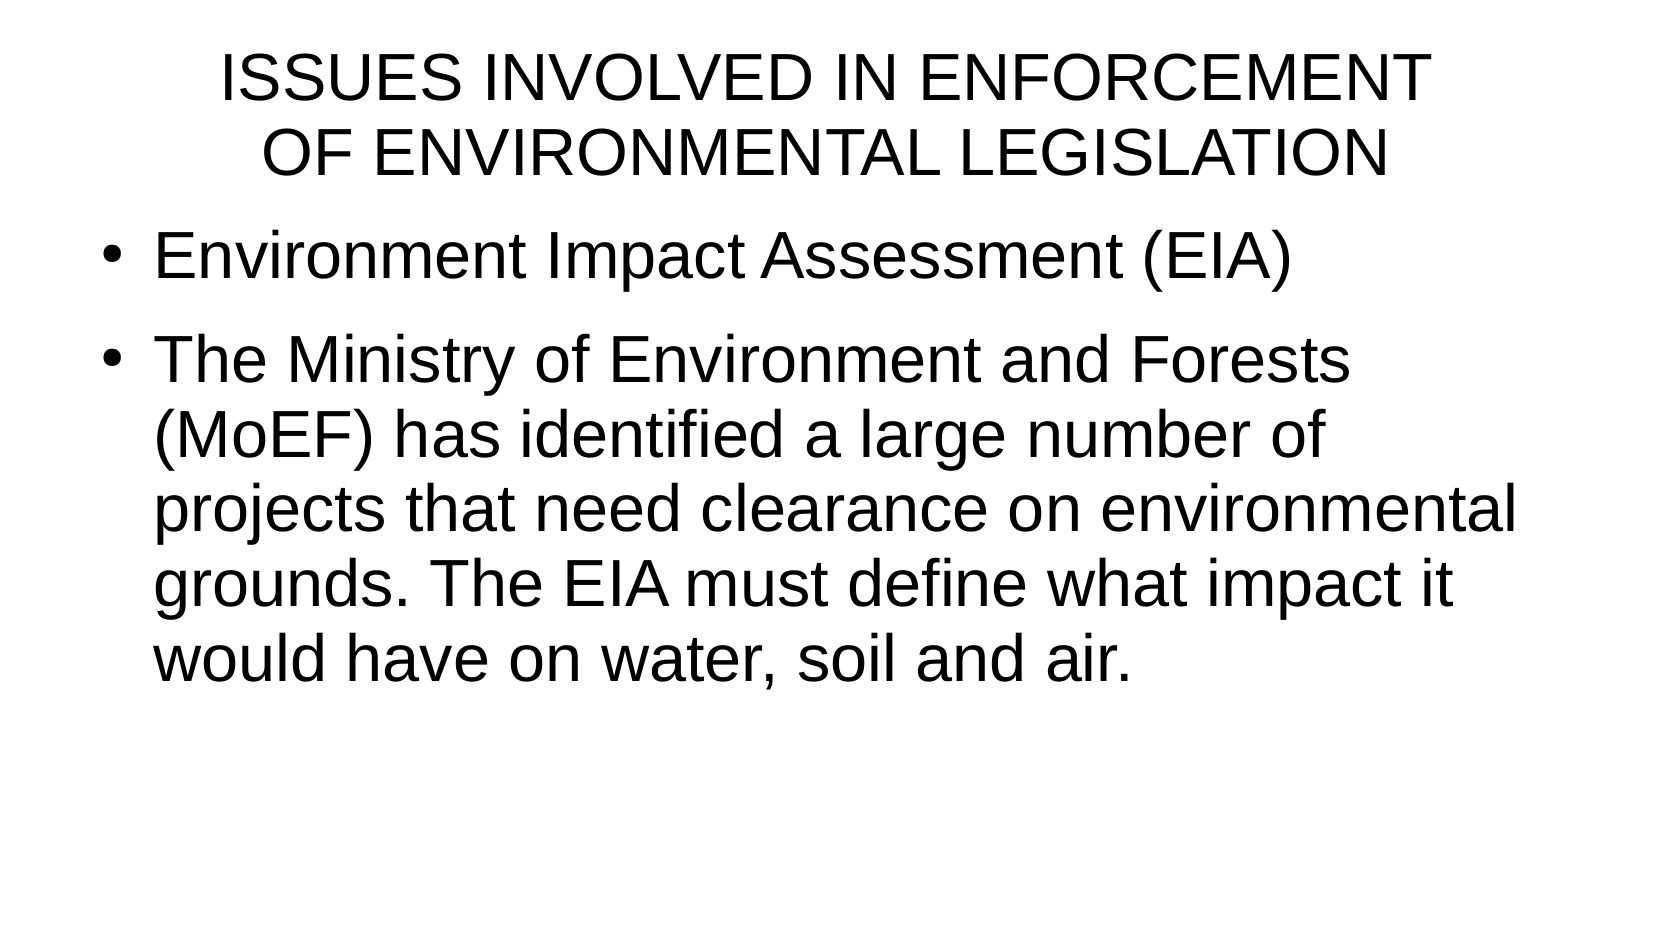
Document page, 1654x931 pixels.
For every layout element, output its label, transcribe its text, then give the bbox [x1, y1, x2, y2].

list Environment Impact Assessment (EIA) The Ministry of Environment and Forests (MoEF) has identified a large number of projects that need clearance on environmental grounds. The EIA must define what impact it would have on water, soil and air. [82, 217, 1571, 758]
title ISSUES INVOLVED IN ENFORCEMENT OF ENVIRONMENTAL LEGISLATION [82, 37, 1571, 193]
